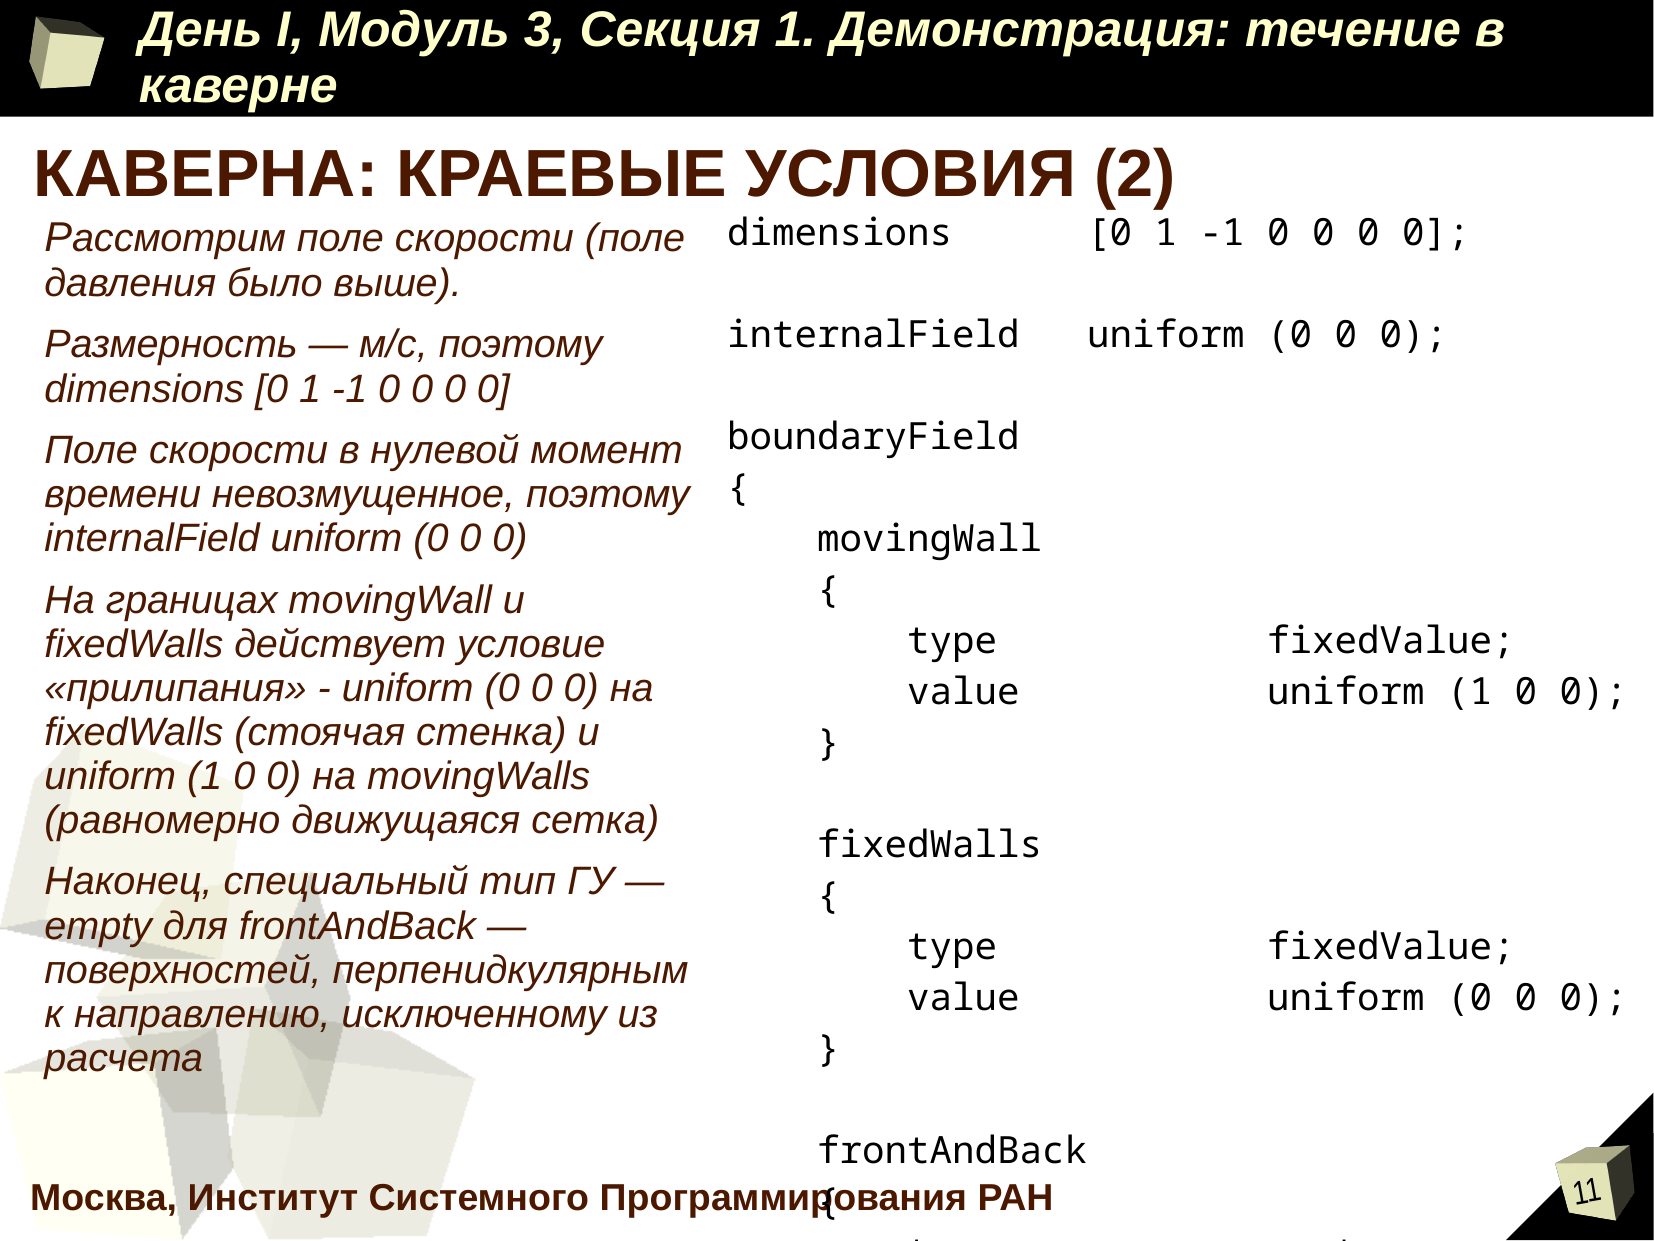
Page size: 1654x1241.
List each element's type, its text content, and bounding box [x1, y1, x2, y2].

text_box Рассмотрим поле скорости (поле давления было выше). Размерность — м/с, поэтому dimensions [0 1 -1 0 0 0 0] Поле скорости в нулевой момент времени невозмущенное, поэтому internalField uniform (0 0 0) На границах movingWall и fixedWalls действует условие «прилипания» - uniform (0 0 0) на fixedWalls (стоячая стенка) и uniform (1 0 0) на movingWalls (равномерно движущаяся сетка) Наконец, специальный тип ГУ — empty для frontAndBack — поверхностей, перпенидкулярным к направлению, исключенному из расчета [29, 206, 709, 1087]
text_box КАВЕРНА: КРАЕВЫЕ УСЛОВИЯ (2) [18, 128, 1619, 219]
picture [464, 1193, 472, 1198]
picture [0, 726, 477, 1241]
text_box dimensions [0 1 -1 0 0 0 0]; internalField uniform (0 0 0); boundaryField { movingWall { type fixedValue; value uniform (1 0 0); } fixedWalls { type fixedValue; value uniform (0 0 0); } frontAndBack { type empty; } } [712, 198, 1654, 1202]
